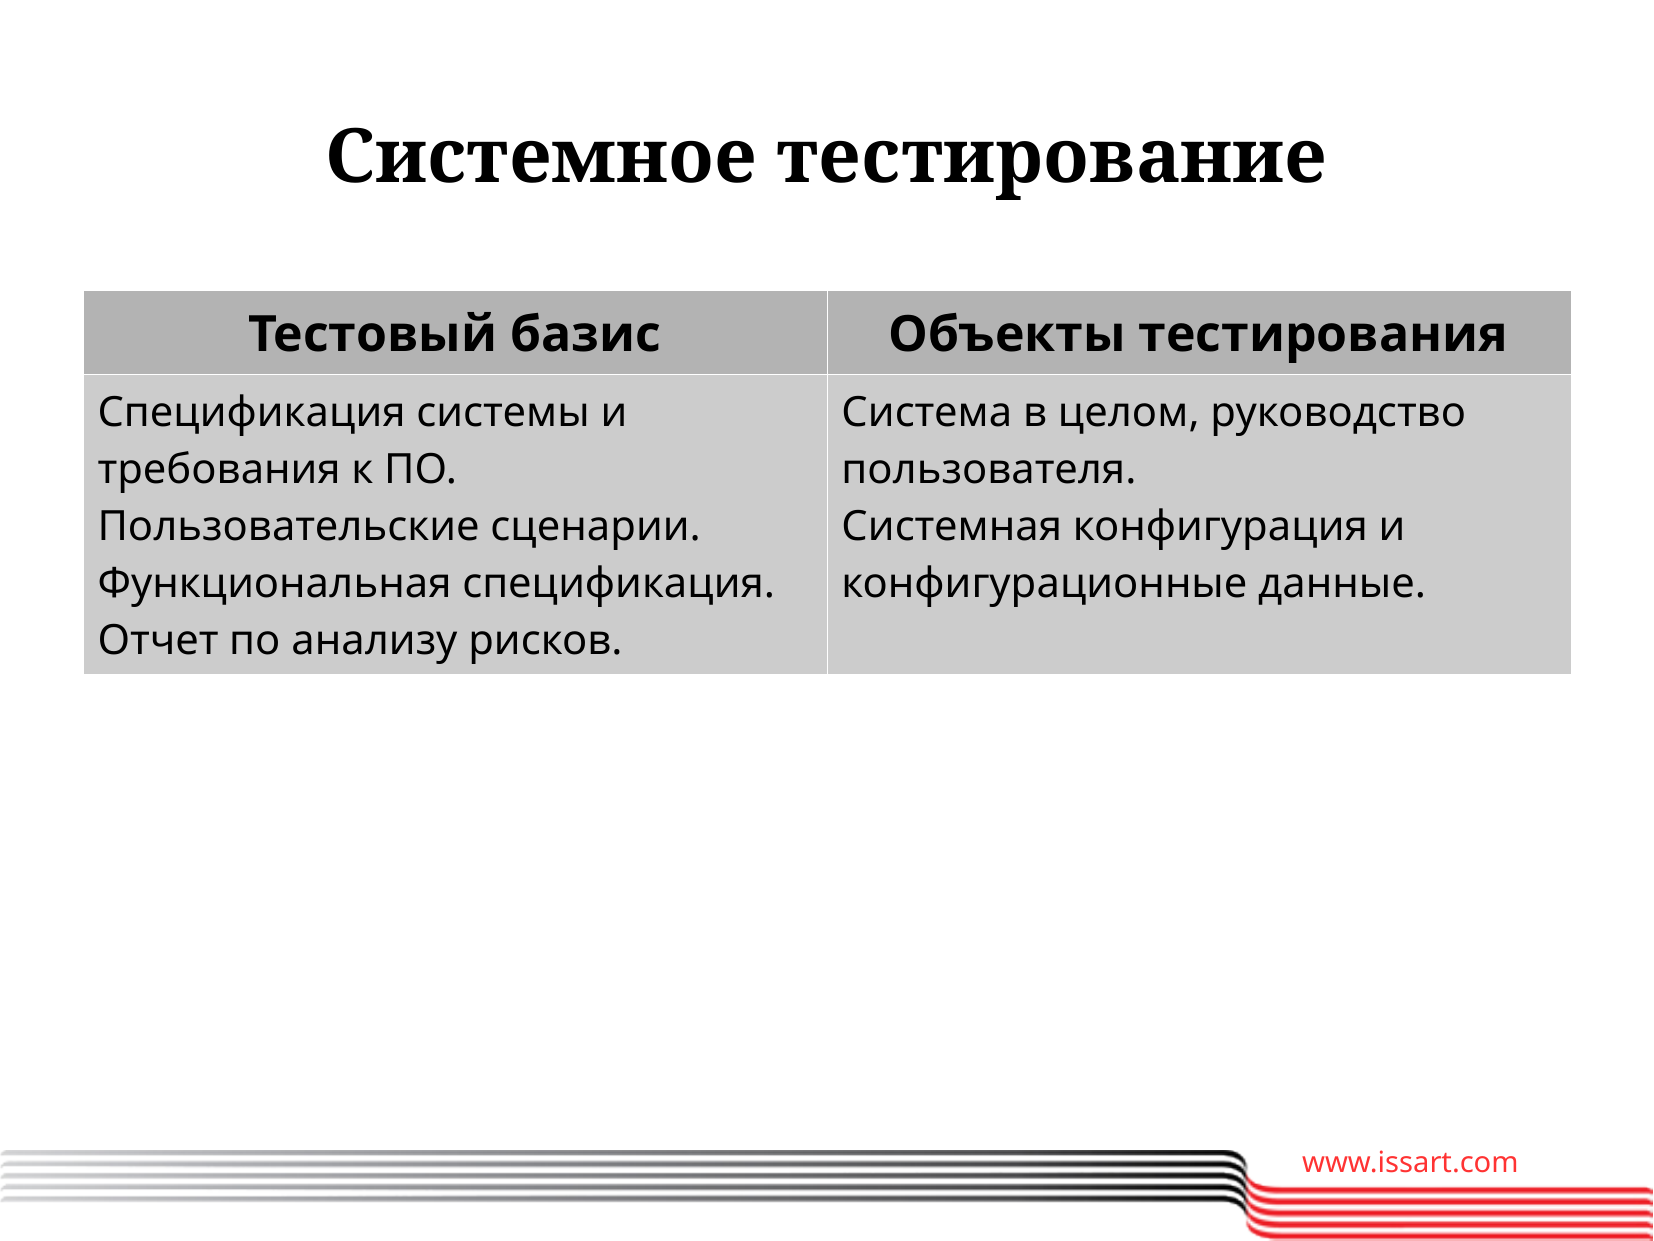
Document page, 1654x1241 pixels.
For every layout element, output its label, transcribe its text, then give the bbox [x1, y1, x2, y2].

table_header Тестовый базис [84, 291, 827, 374]
table_cell Спецификация системы и требования к ПО. Пользовательские сценарии. Функциональная спецификация. Отчет по анализу рисков. [84, 375, 827, 674]
title Системное тестирование [82, 49, 1571, 257]
text_box www.issart.com [1287, 1133, 1619, 1184]
table_cell Система в целом, руководство пользователя. Системная конфигурация и конфигурационные данные. [828, 375, 1571, 674]
table_header Объекты тестирования [828, 291, 1571, 374]
picture [0, 1150, 1653, 1241]
